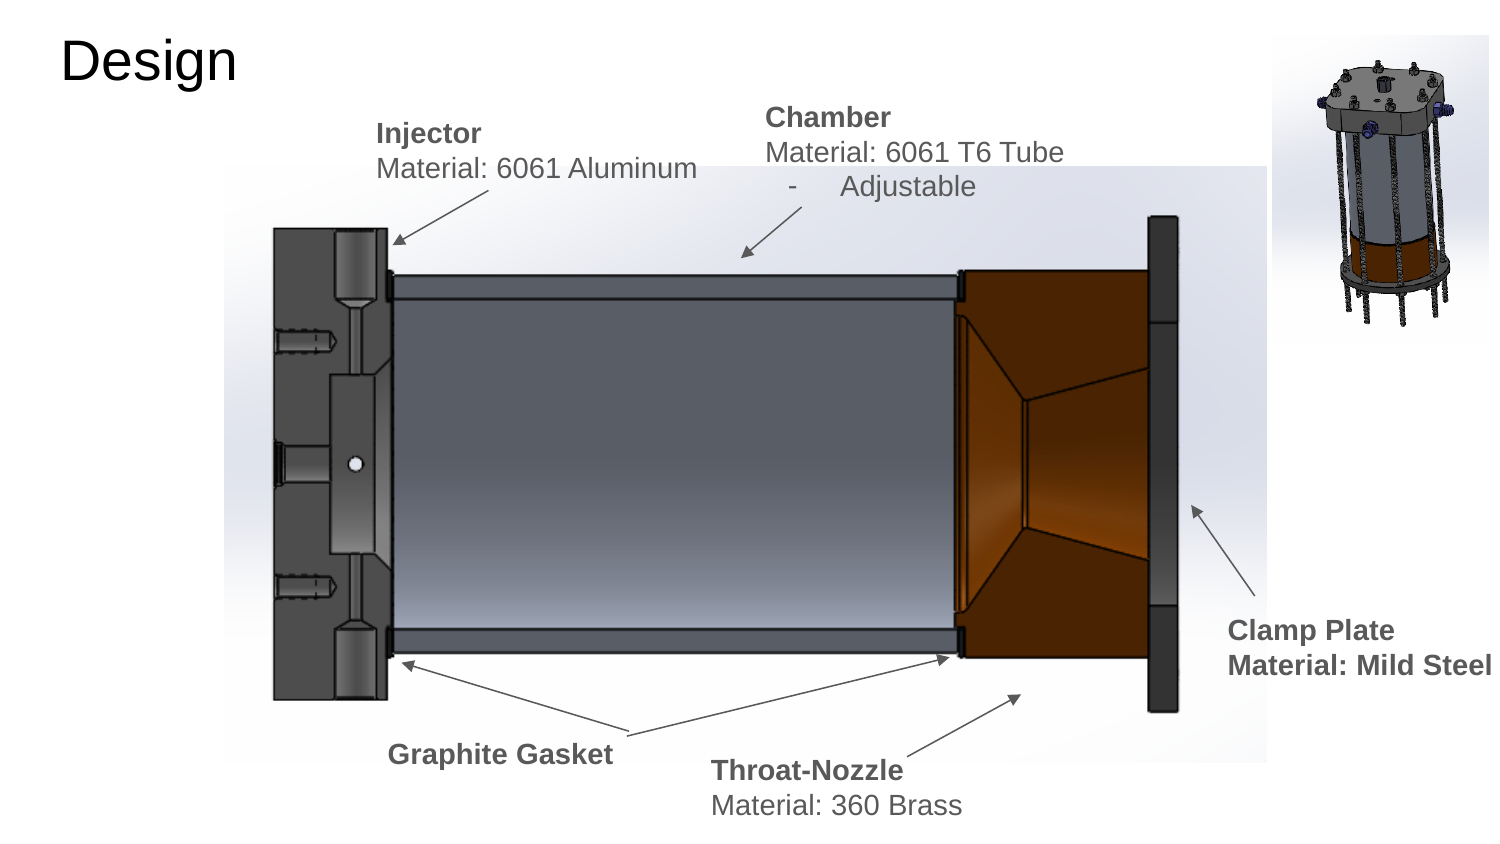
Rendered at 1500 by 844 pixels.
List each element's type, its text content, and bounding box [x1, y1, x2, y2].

text_box Clamp Plate Material: Mild Steel [1212, 596, 1500, 704]
text_box Graphite Gasket [372, 720, 676, 828]
title Design [45, 13, 306, 108]
text_box Throat-Nozzle Material: 360 Brass [695, 736, 1000, 844]
picture [224, 166, 1267, 763]
text_box Injector Material: 6061 Aluminum [361, 99, 750, 207]
picture [1272, 35, 1489, 343]
text_box Chamber Material: 6061 T6 Tube Adjustable [749, 82, 1092, 191]
